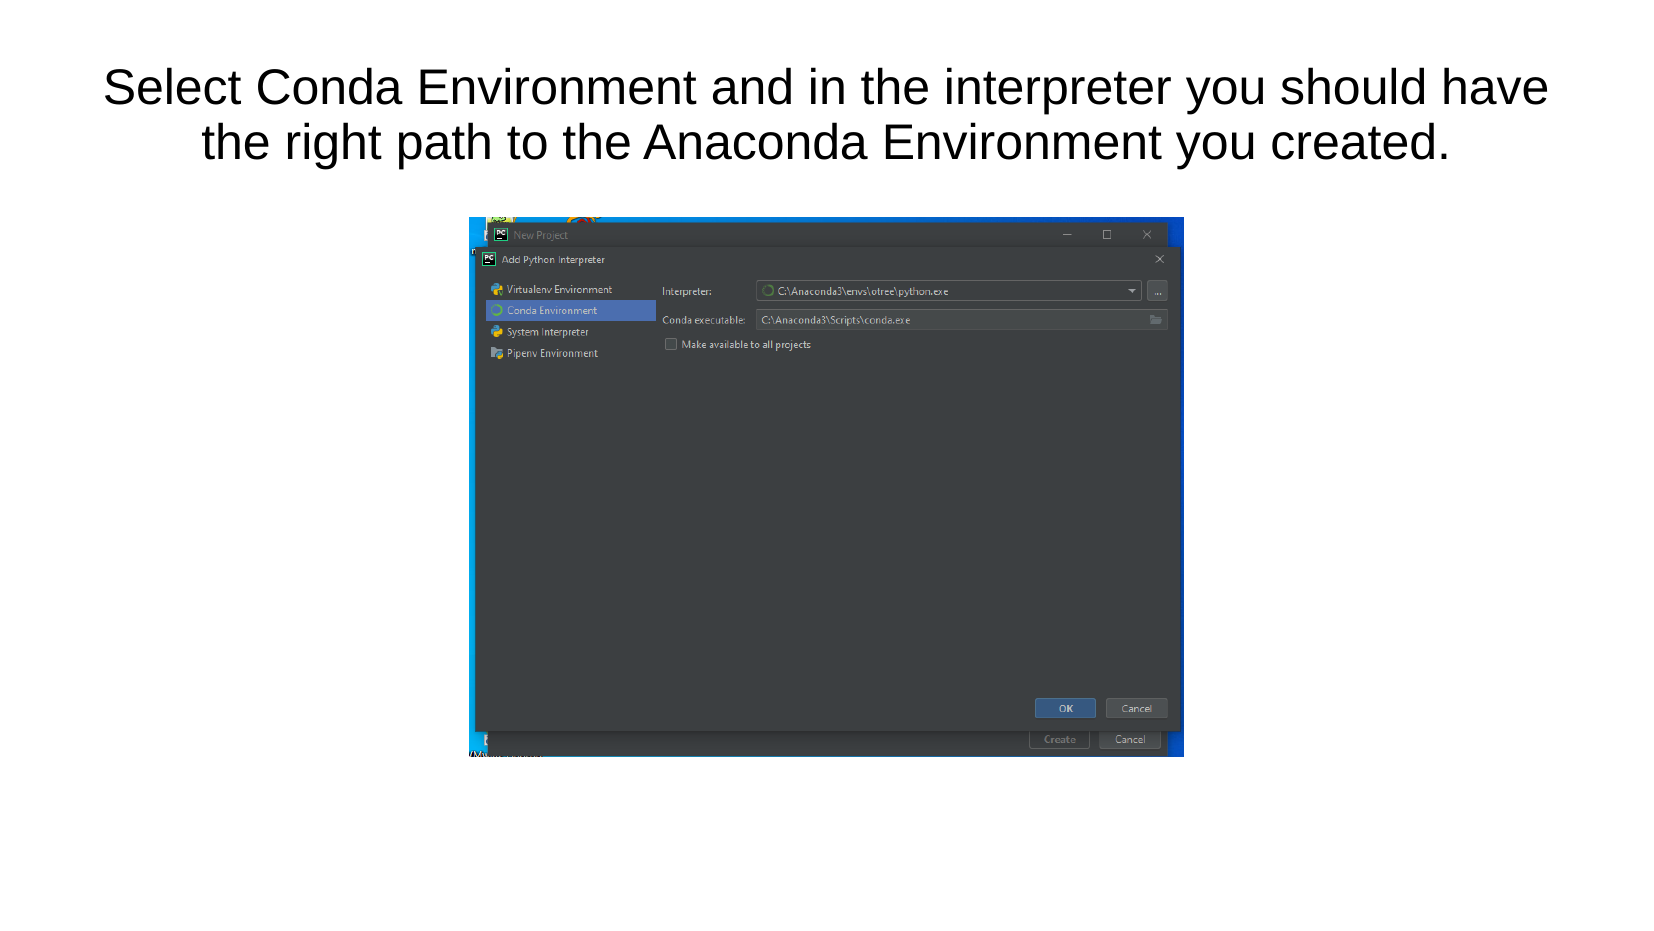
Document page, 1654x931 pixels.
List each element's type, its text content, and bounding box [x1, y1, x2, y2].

picture [469, 217, 1184, 758]
title Select Conda Environment and in the interpreter you should have the right path to the Anaconda Environment you created. [82, 37, 1571, 193]
